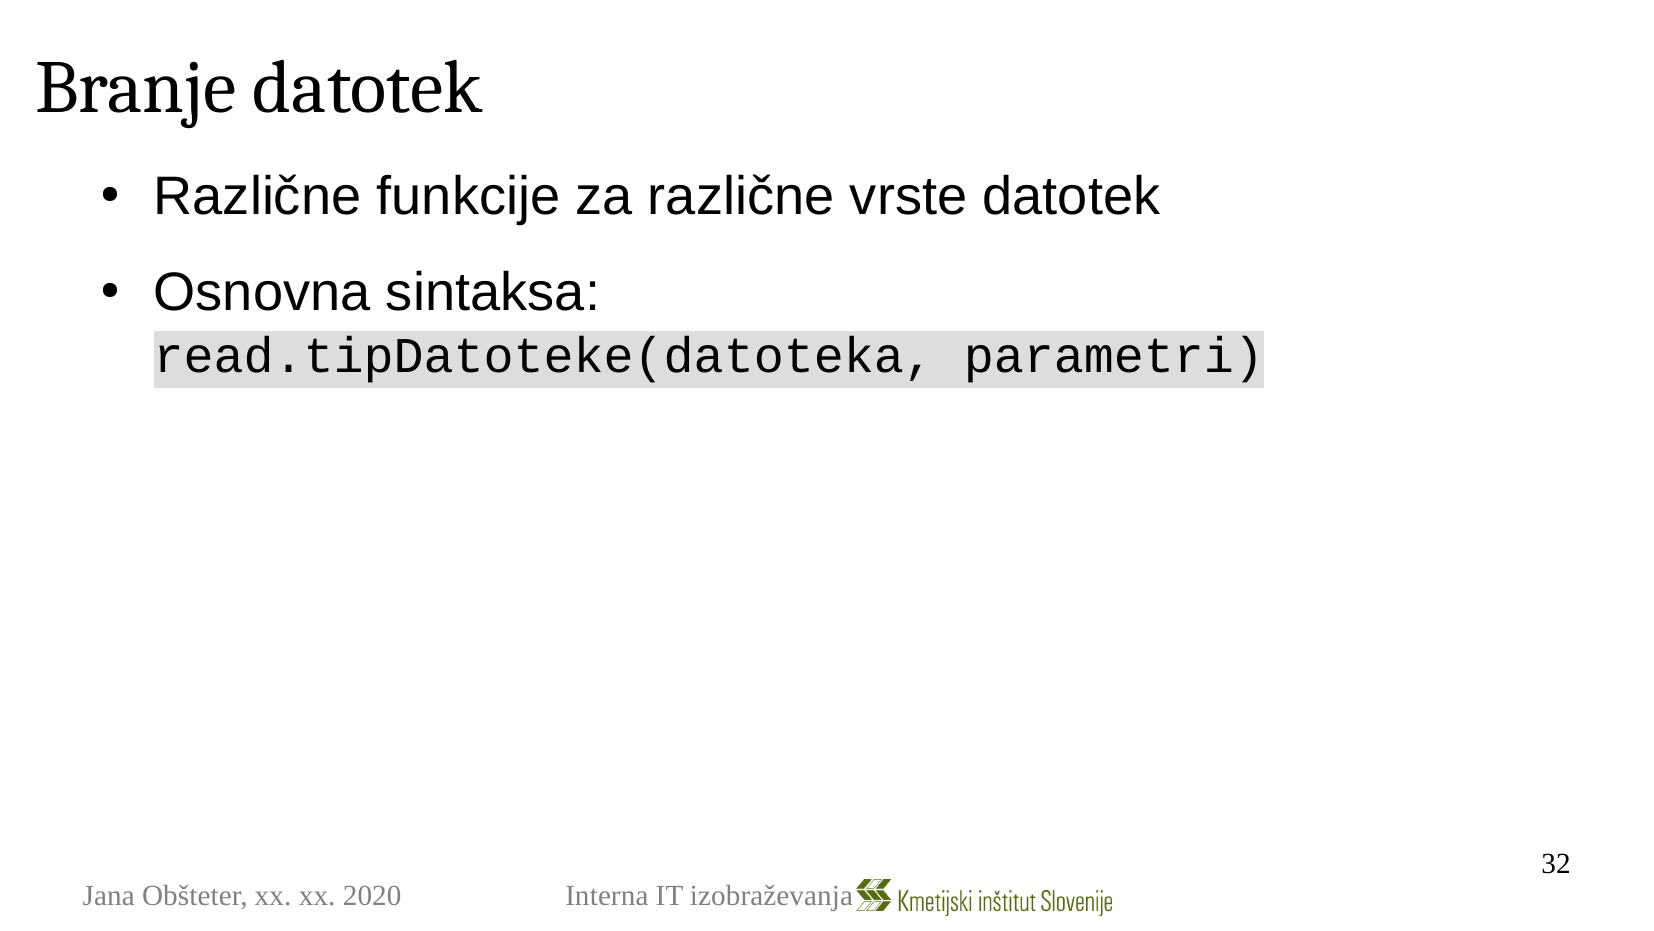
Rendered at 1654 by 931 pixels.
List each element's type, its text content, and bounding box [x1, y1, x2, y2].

title Branje datotek [35, 21, 1524, 154]
picture [856, 879, 1112, 916]
list Različne funkcije za različne vrste datotek Osnovna sintaksa: read.tipDatoteke(datoteka, parametri) [82, 165, 1571, 769]
